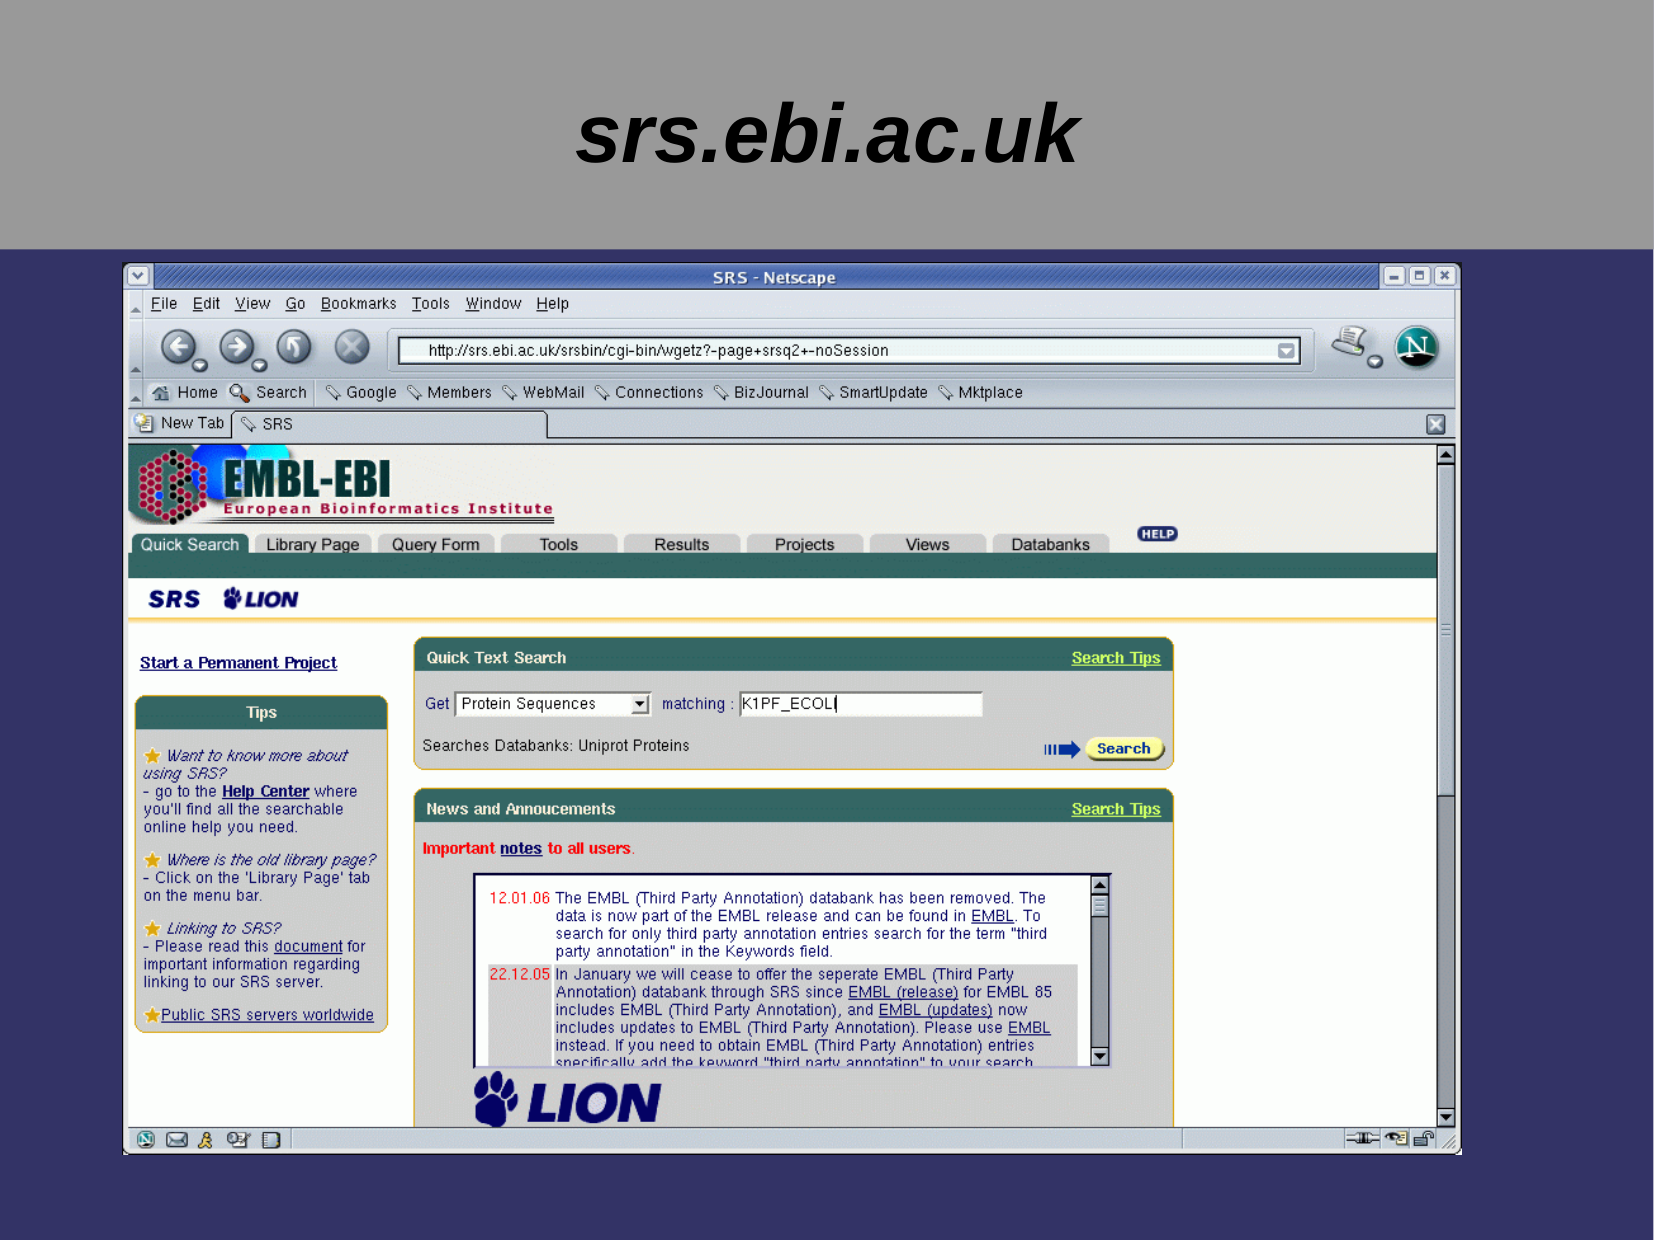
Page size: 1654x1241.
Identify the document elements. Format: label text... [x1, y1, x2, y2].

title srs.ebi.ac.uk [121, 19, 1534, 227]
picture [122, 262, 1462, 1155]
